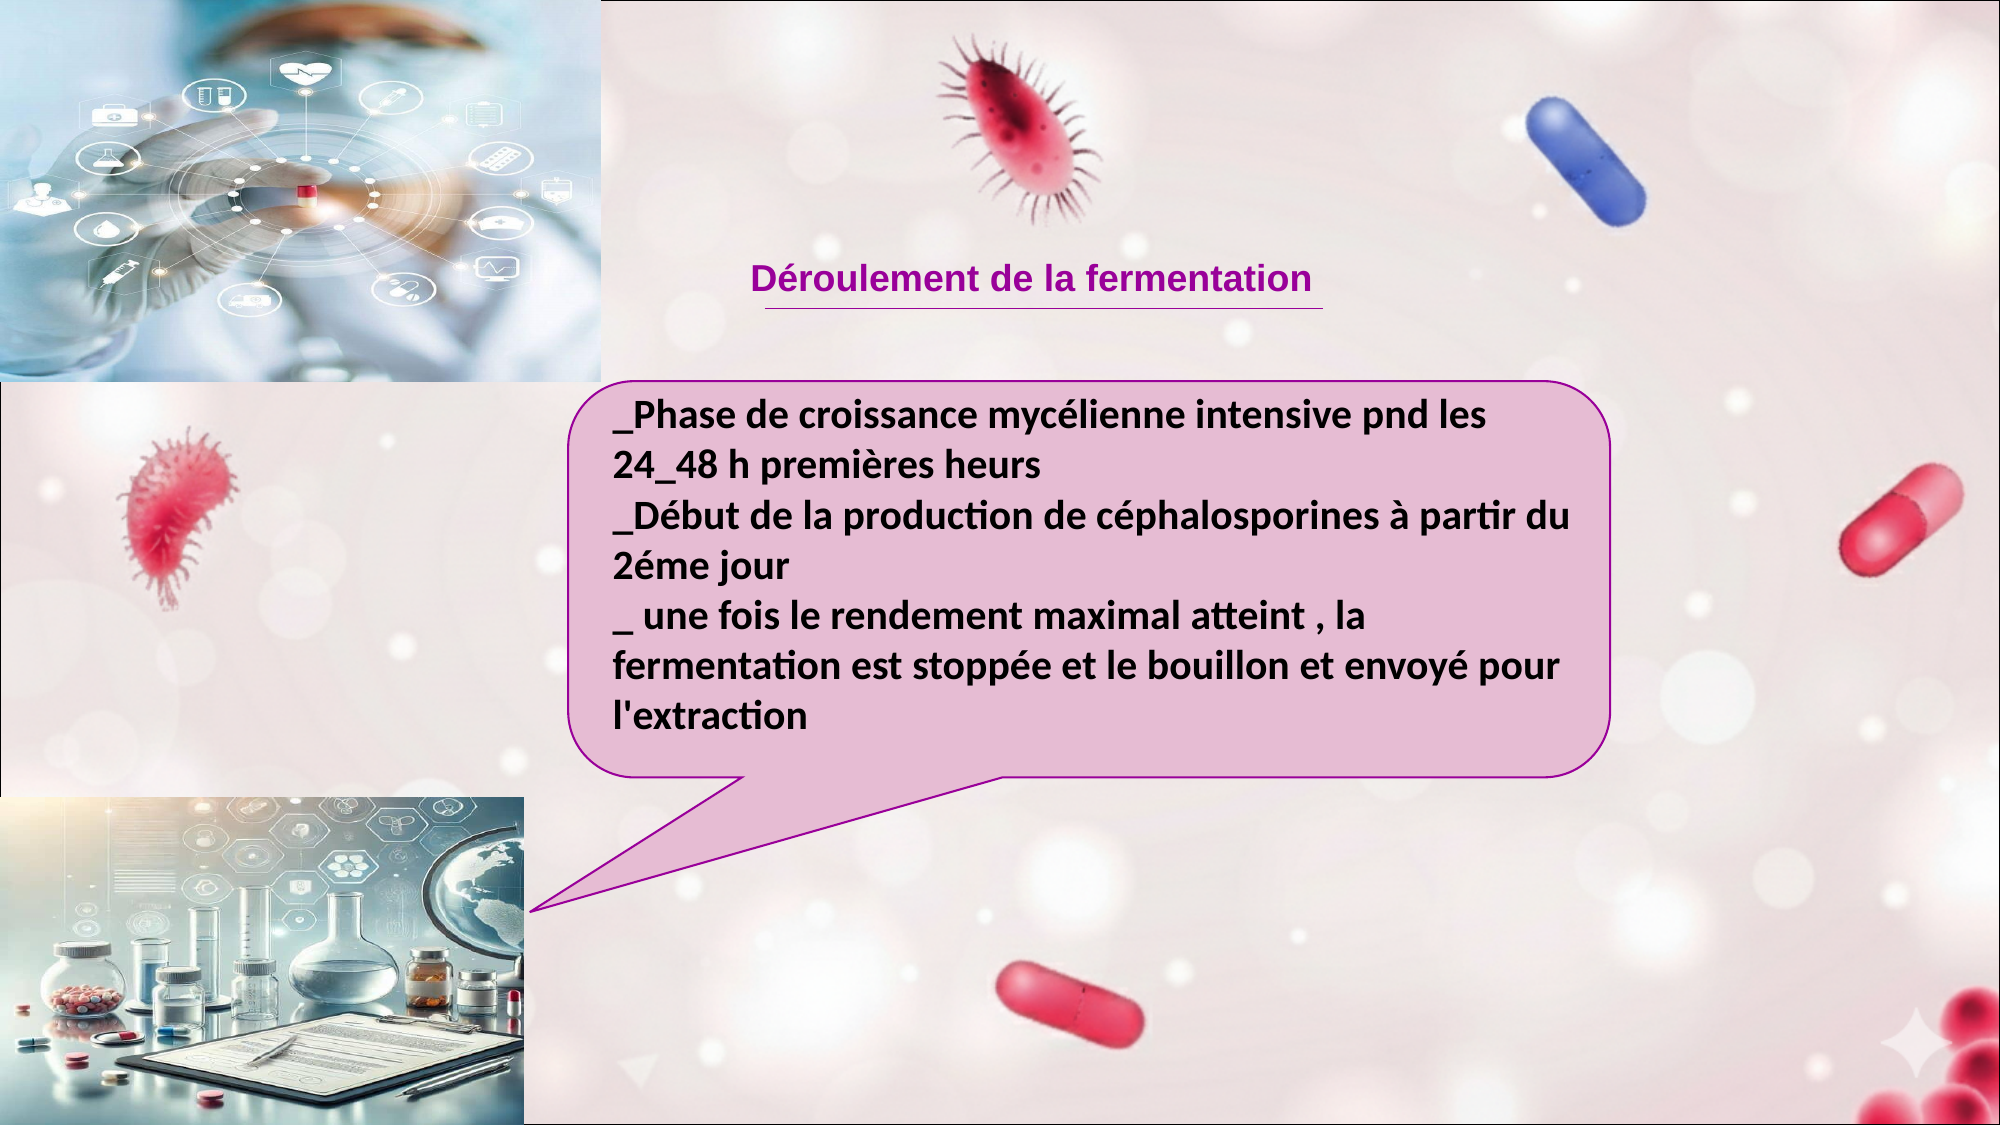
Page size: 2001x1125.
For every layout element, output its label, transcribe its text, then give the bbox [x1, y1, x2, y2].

text_box [529, 392, 1611, 913]
text_box _Phase de croissance mycélienne intensive pnd les 24_48 h premières heurs _Début de la production de céphalosporines à partir du 2éme jour _ une fois le rendement maximal atteint , la fermentation est stoppée et le bouillon et envoyé pour l'extraction [597, 379, 1598, 745]
picture [0, 0, 2000, 1125]
text_box Déroulement de la fermentation [735, 247, 1328, 307]
